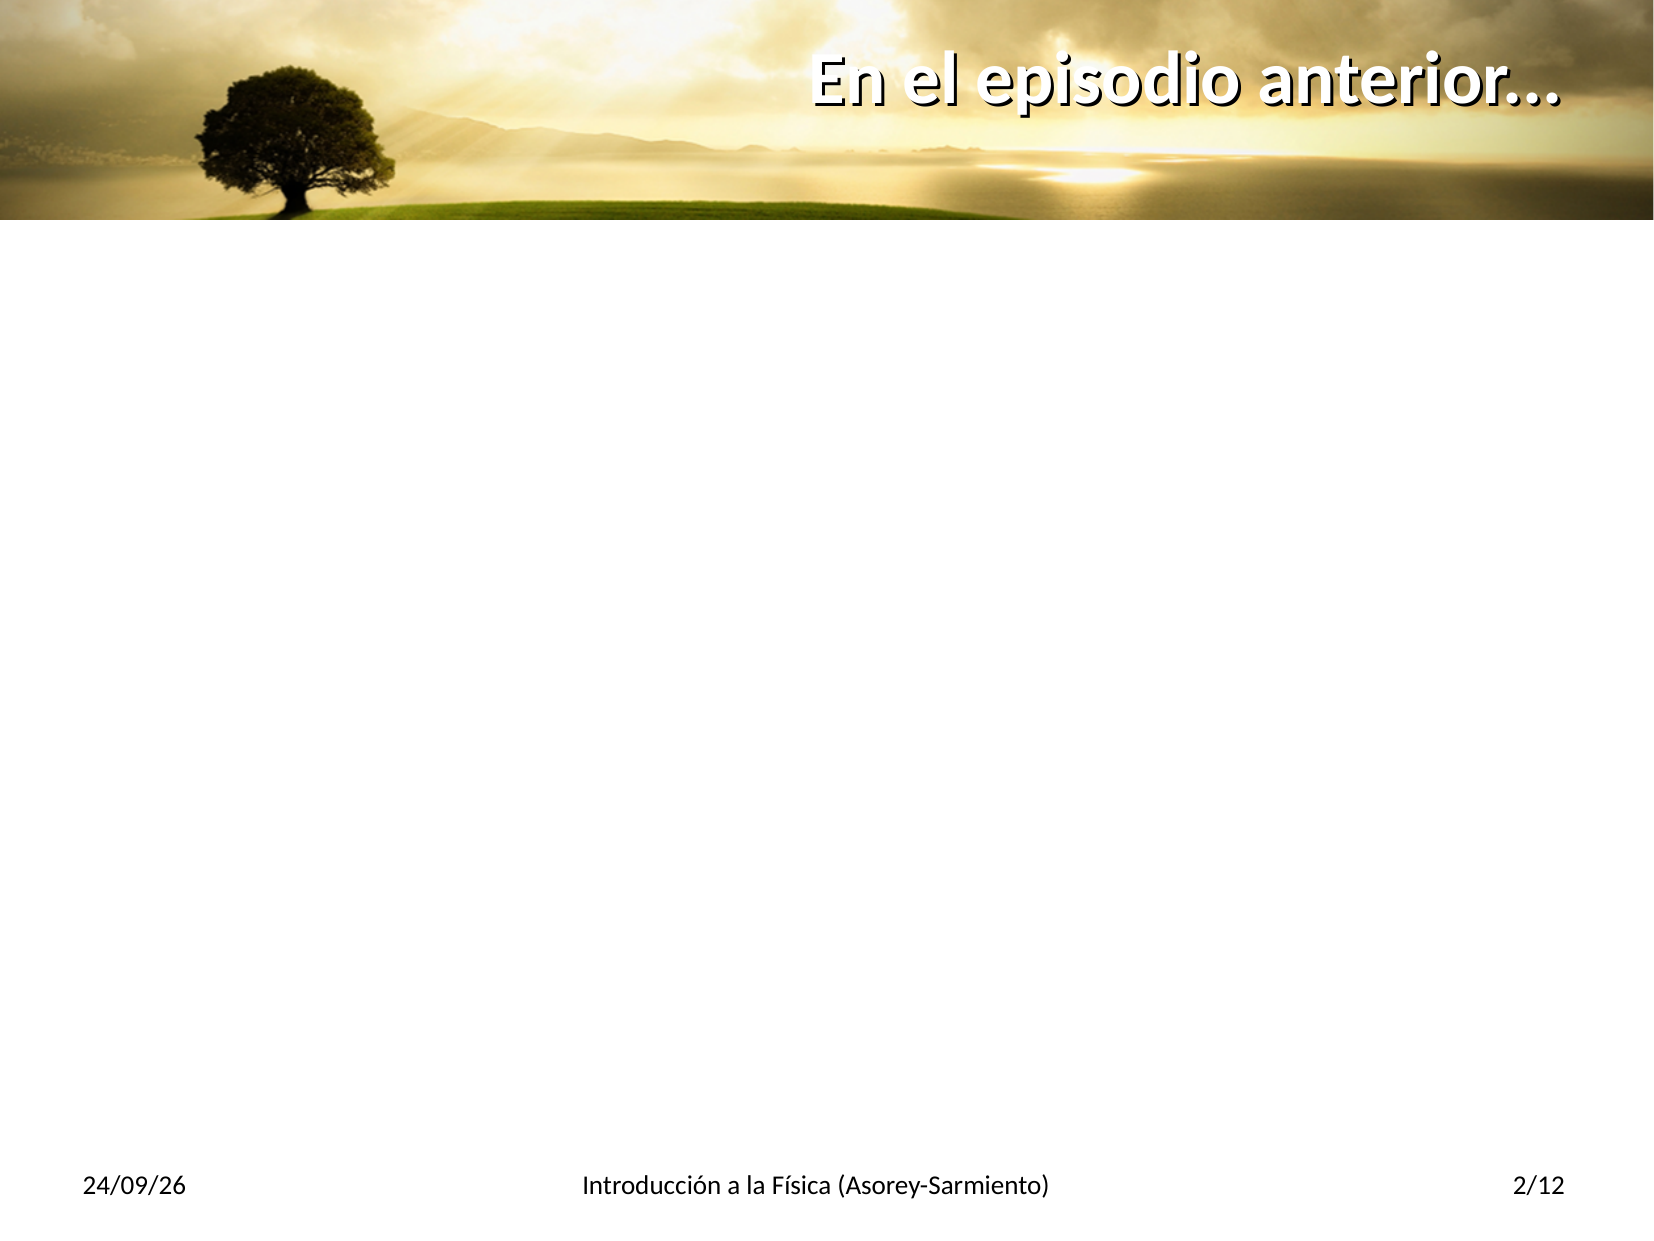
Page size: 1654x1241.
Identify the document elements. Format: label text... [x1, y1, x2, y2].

title En el episodio anterior... [75, 19, 1564, 151]
picture [0, 0, 1654, 220]
